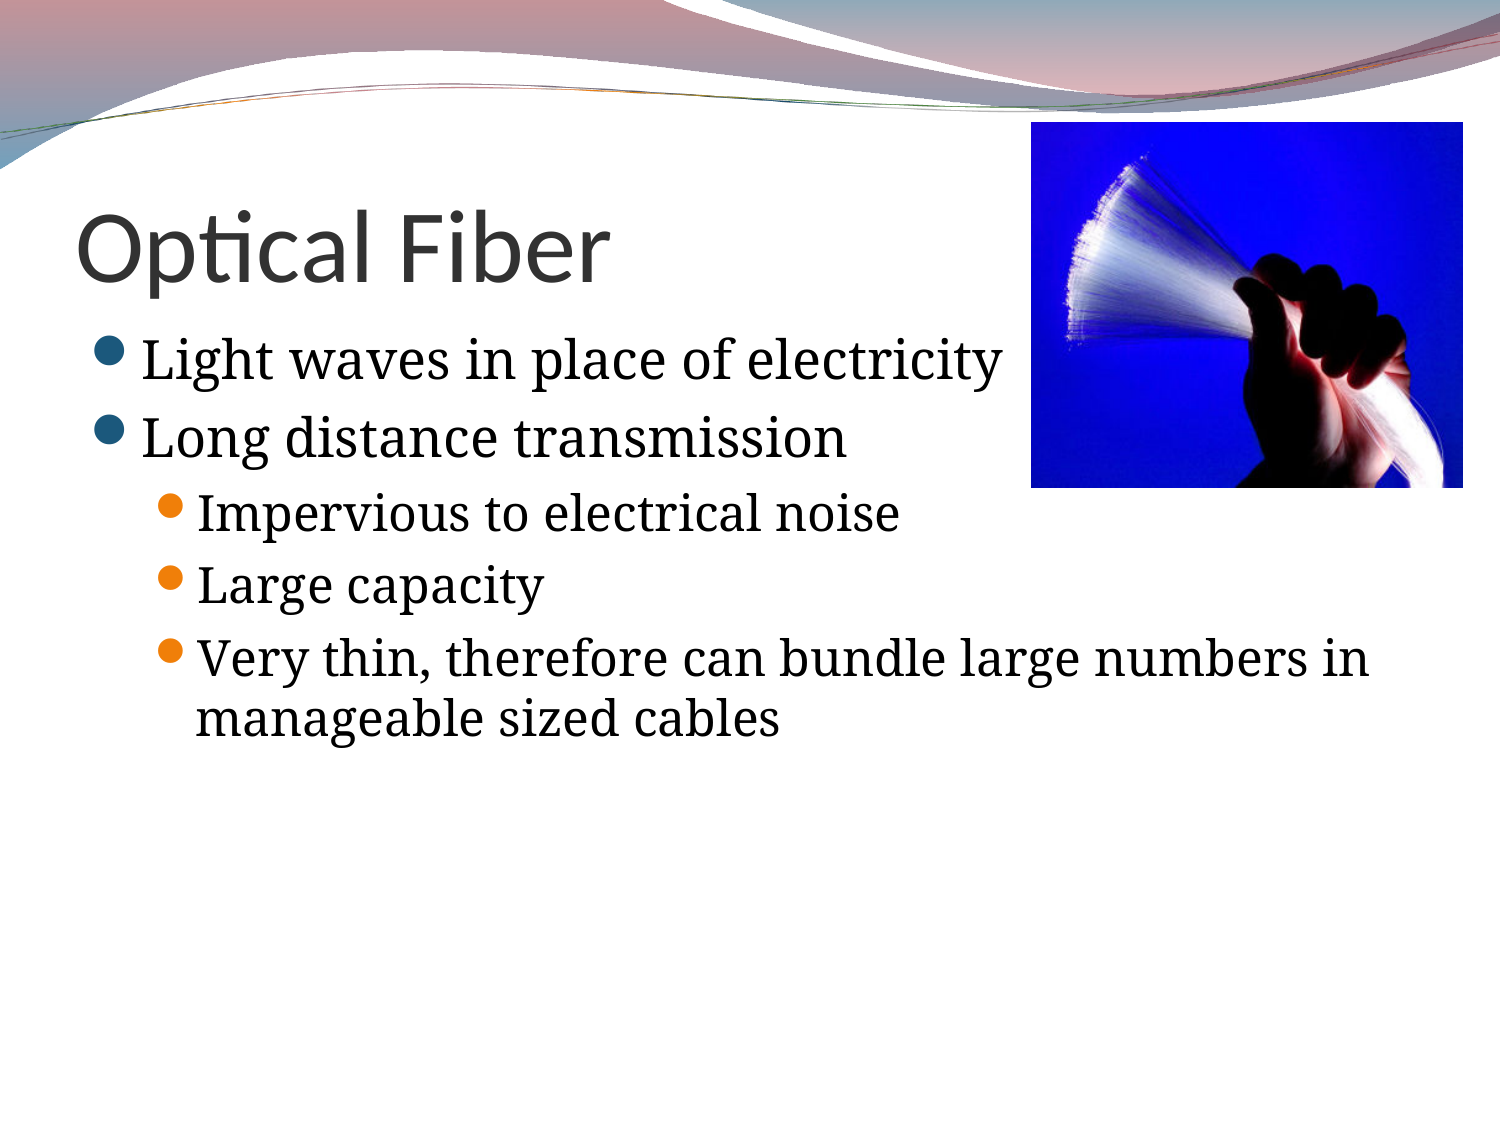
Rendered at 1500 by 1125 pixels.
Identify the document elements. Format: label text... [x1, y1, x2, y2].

list Light waves in place of electricity Long distance transmission Impervious to electrical noise Large capacity Very thin, therefore can bundle large numbers in manageable sized cables [75, 317, 1426, 1038]
picture [0, 33, 1500, 488]
title Optical Fiber [75, 115, 1426, 304]
